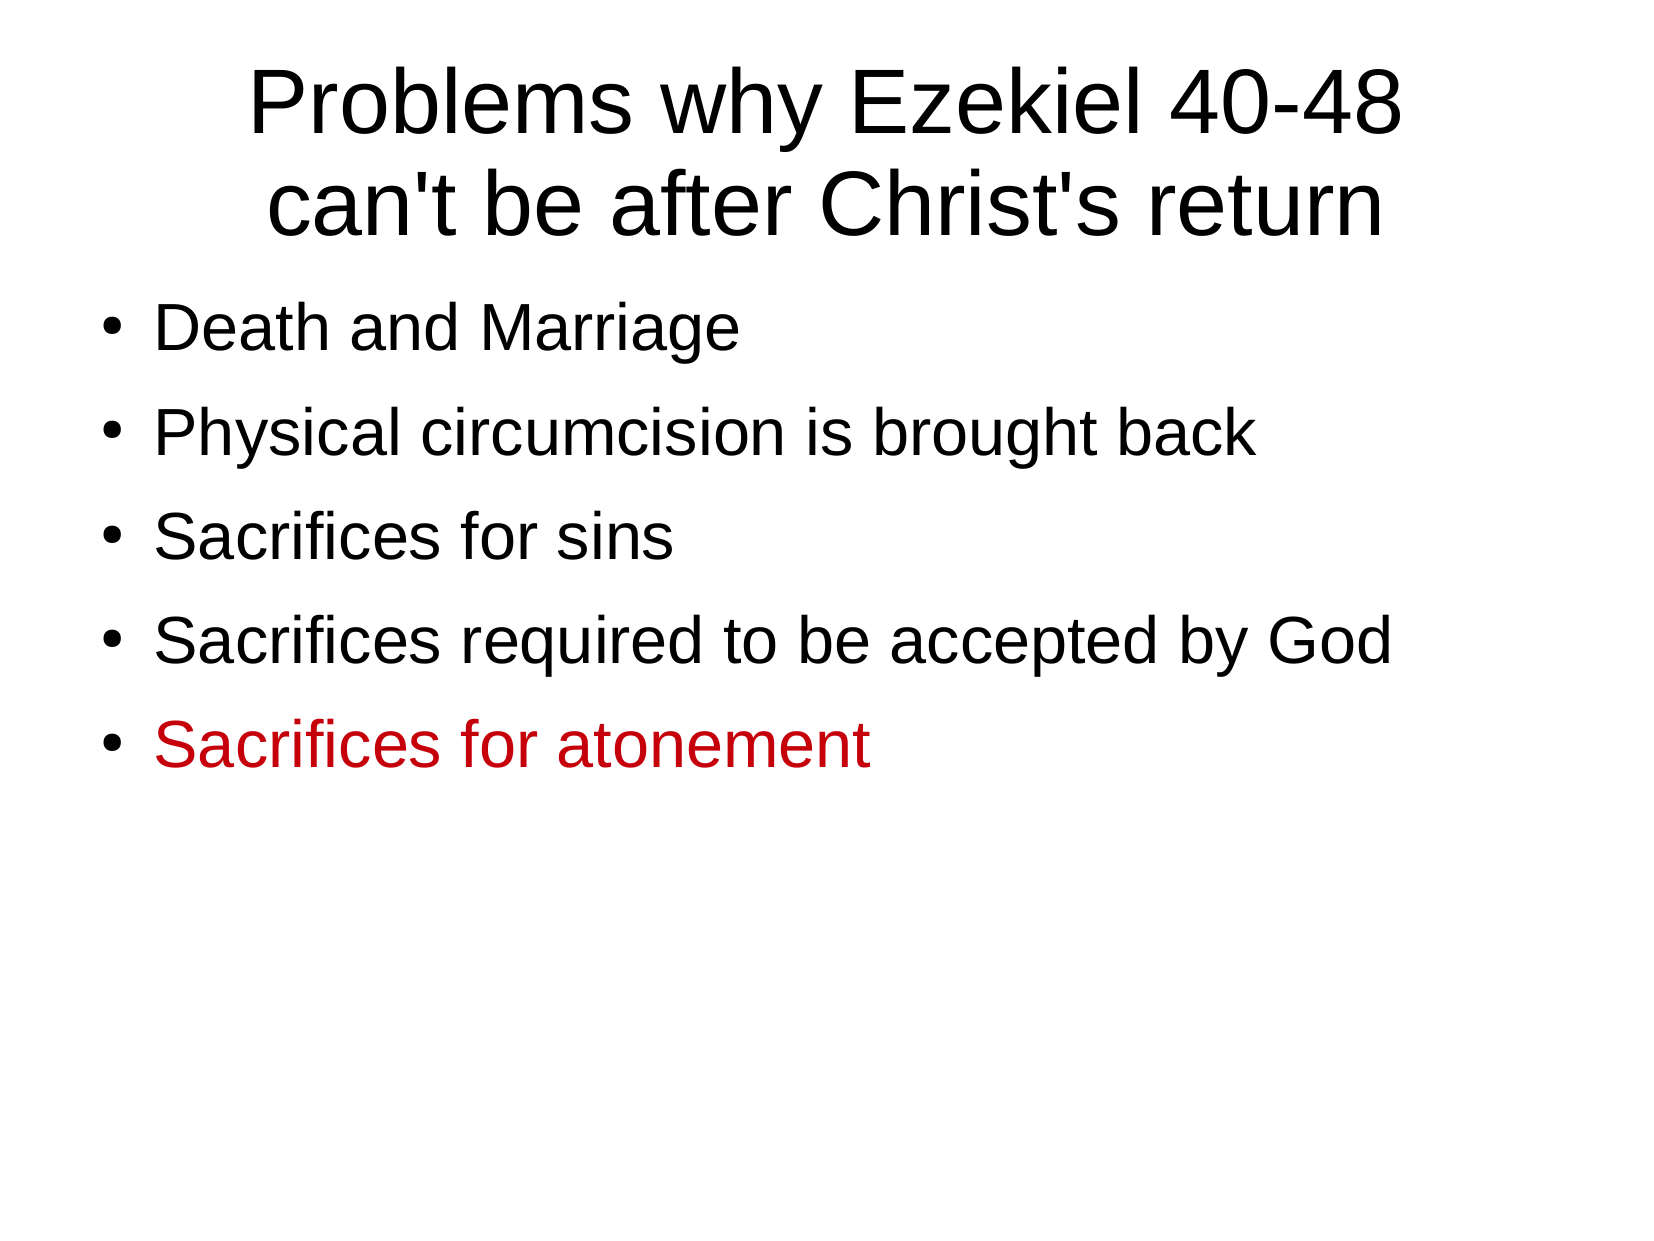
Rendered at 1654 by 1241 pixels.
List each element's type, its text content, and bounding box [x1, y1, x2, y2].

title Problems why Ezekiel 40-48 can't be after Christ's return [82, 49, 1571, 257]
list Death and Marriage Physical circumcision is brought back Sacrifices for sins Sacrifices required to be accepted by God Sacrifices for atonement [82, 290, 1571, 1109]
